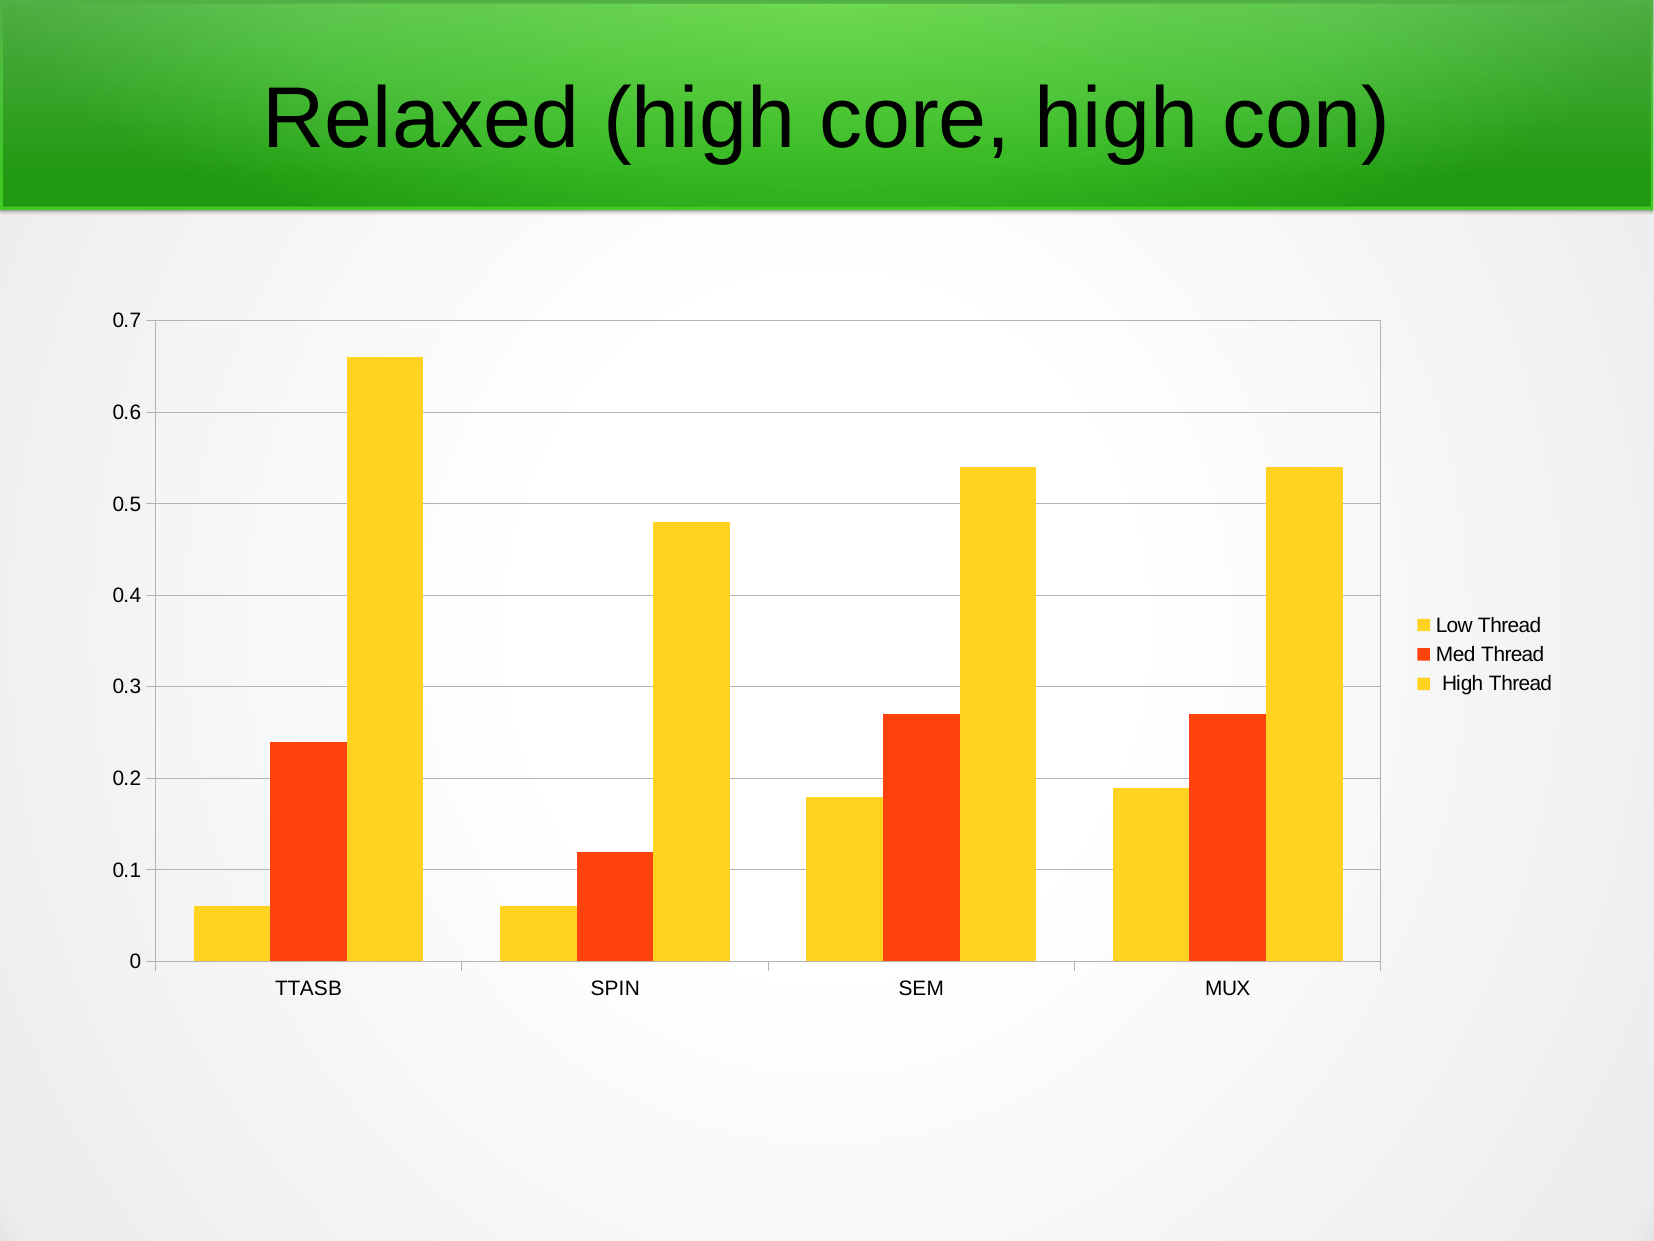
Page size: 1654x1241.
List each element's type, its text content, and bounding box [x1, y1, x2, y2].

title Relaxed (high core, high con) [82, 47, 1571, 189]
chart [82, 294, 1571, 1015]
